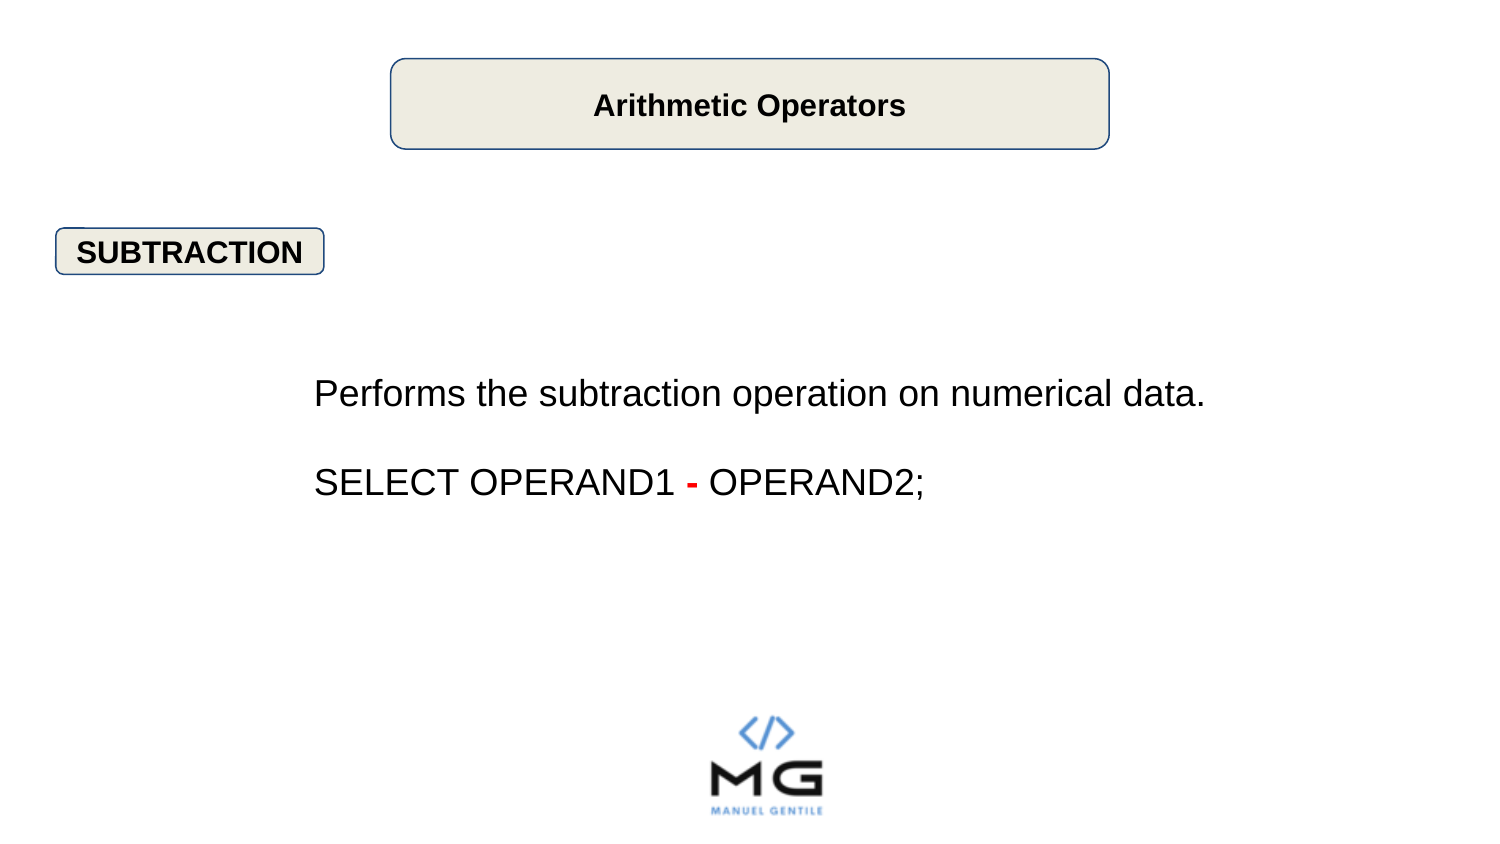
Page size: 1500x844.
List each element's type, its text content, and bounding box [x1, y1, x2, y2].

text_box SUBTRACTION [55, 228, 324, 275]
picture [688, 687, 846, 844]
text_box SELECT OPERAND1 - OPERAND2; [298, 442, 1066, 512]
text_box Performs the subtraction operation on numerical data. [298, 353, 1363, 424]
text_box Arithmetic Operators [390, 58, 1110, 150]
